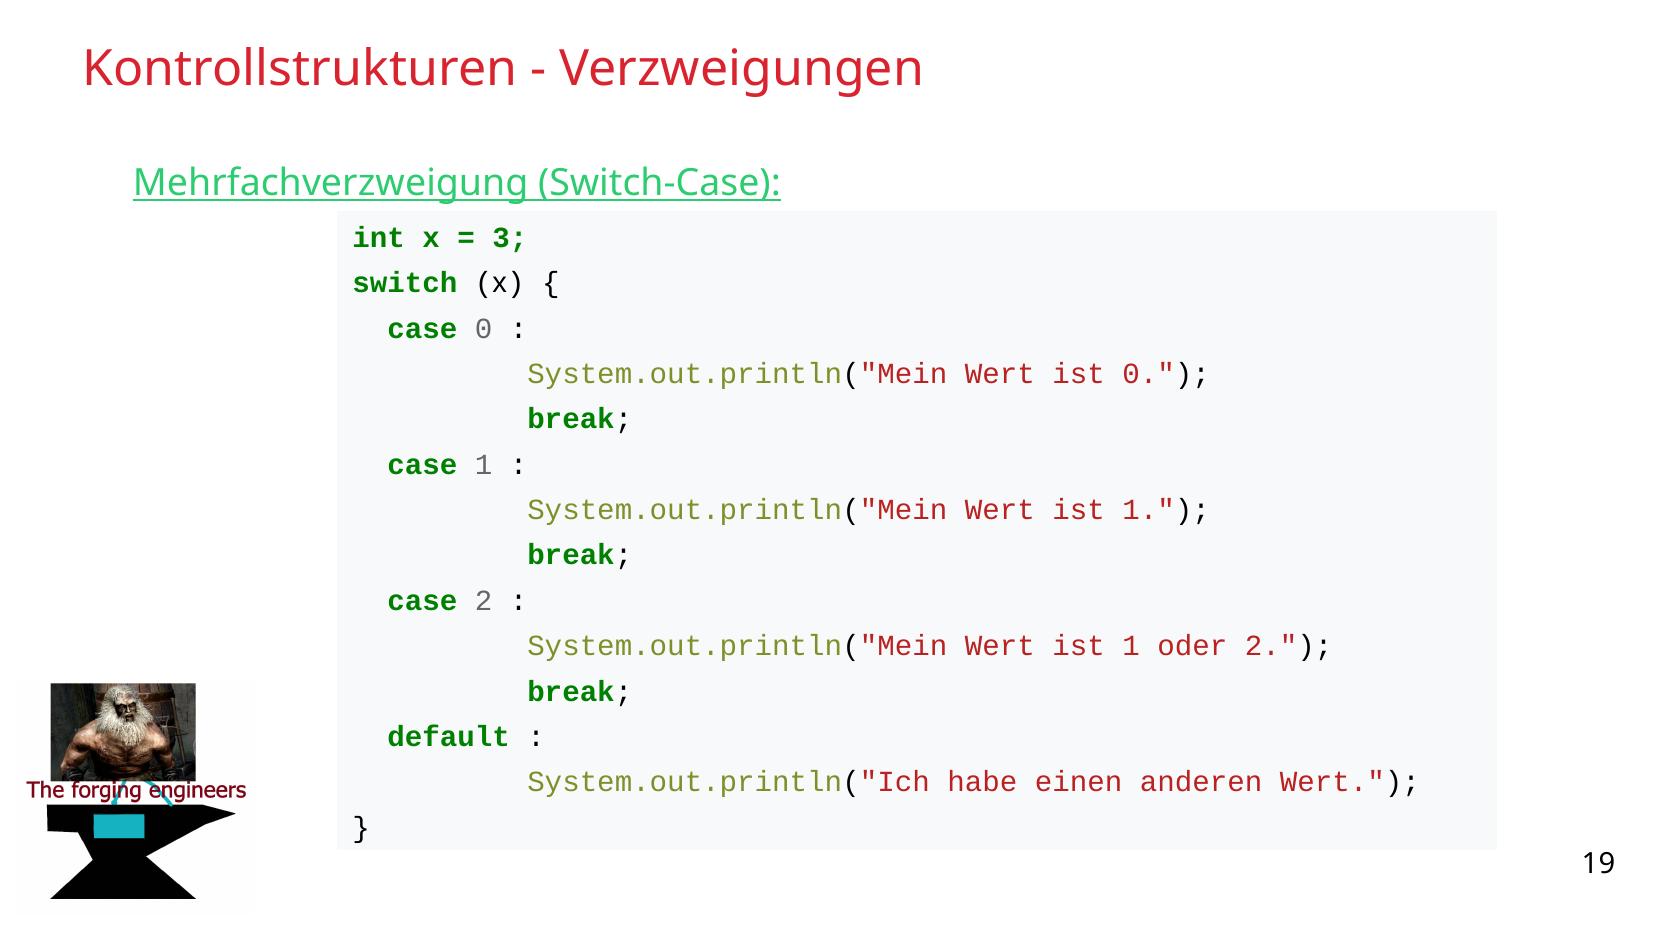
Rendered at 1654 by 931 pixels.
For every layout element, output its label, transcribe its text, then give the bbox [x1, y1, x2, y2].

text_box Mehrfachverzweigung (Switch-Case): [118, 148, 778, 208]
picture [17, 679, 254, 916]
text_box int x = 3; switch (x) { case 0 : System.out.println("Mein Wert ist 0."); break; case 1 : System.out.println("Mein Wert ist 1."); break; case 2 : System.out.println("Mein Wert ist 1 oder 2."); break; default : System.out.println("Ich habe einen anderen Wert."); } [337, 211, 1497, 850]
title Kontrollstrukturen - Verzweigungen [82, 37, 1571, 95]
